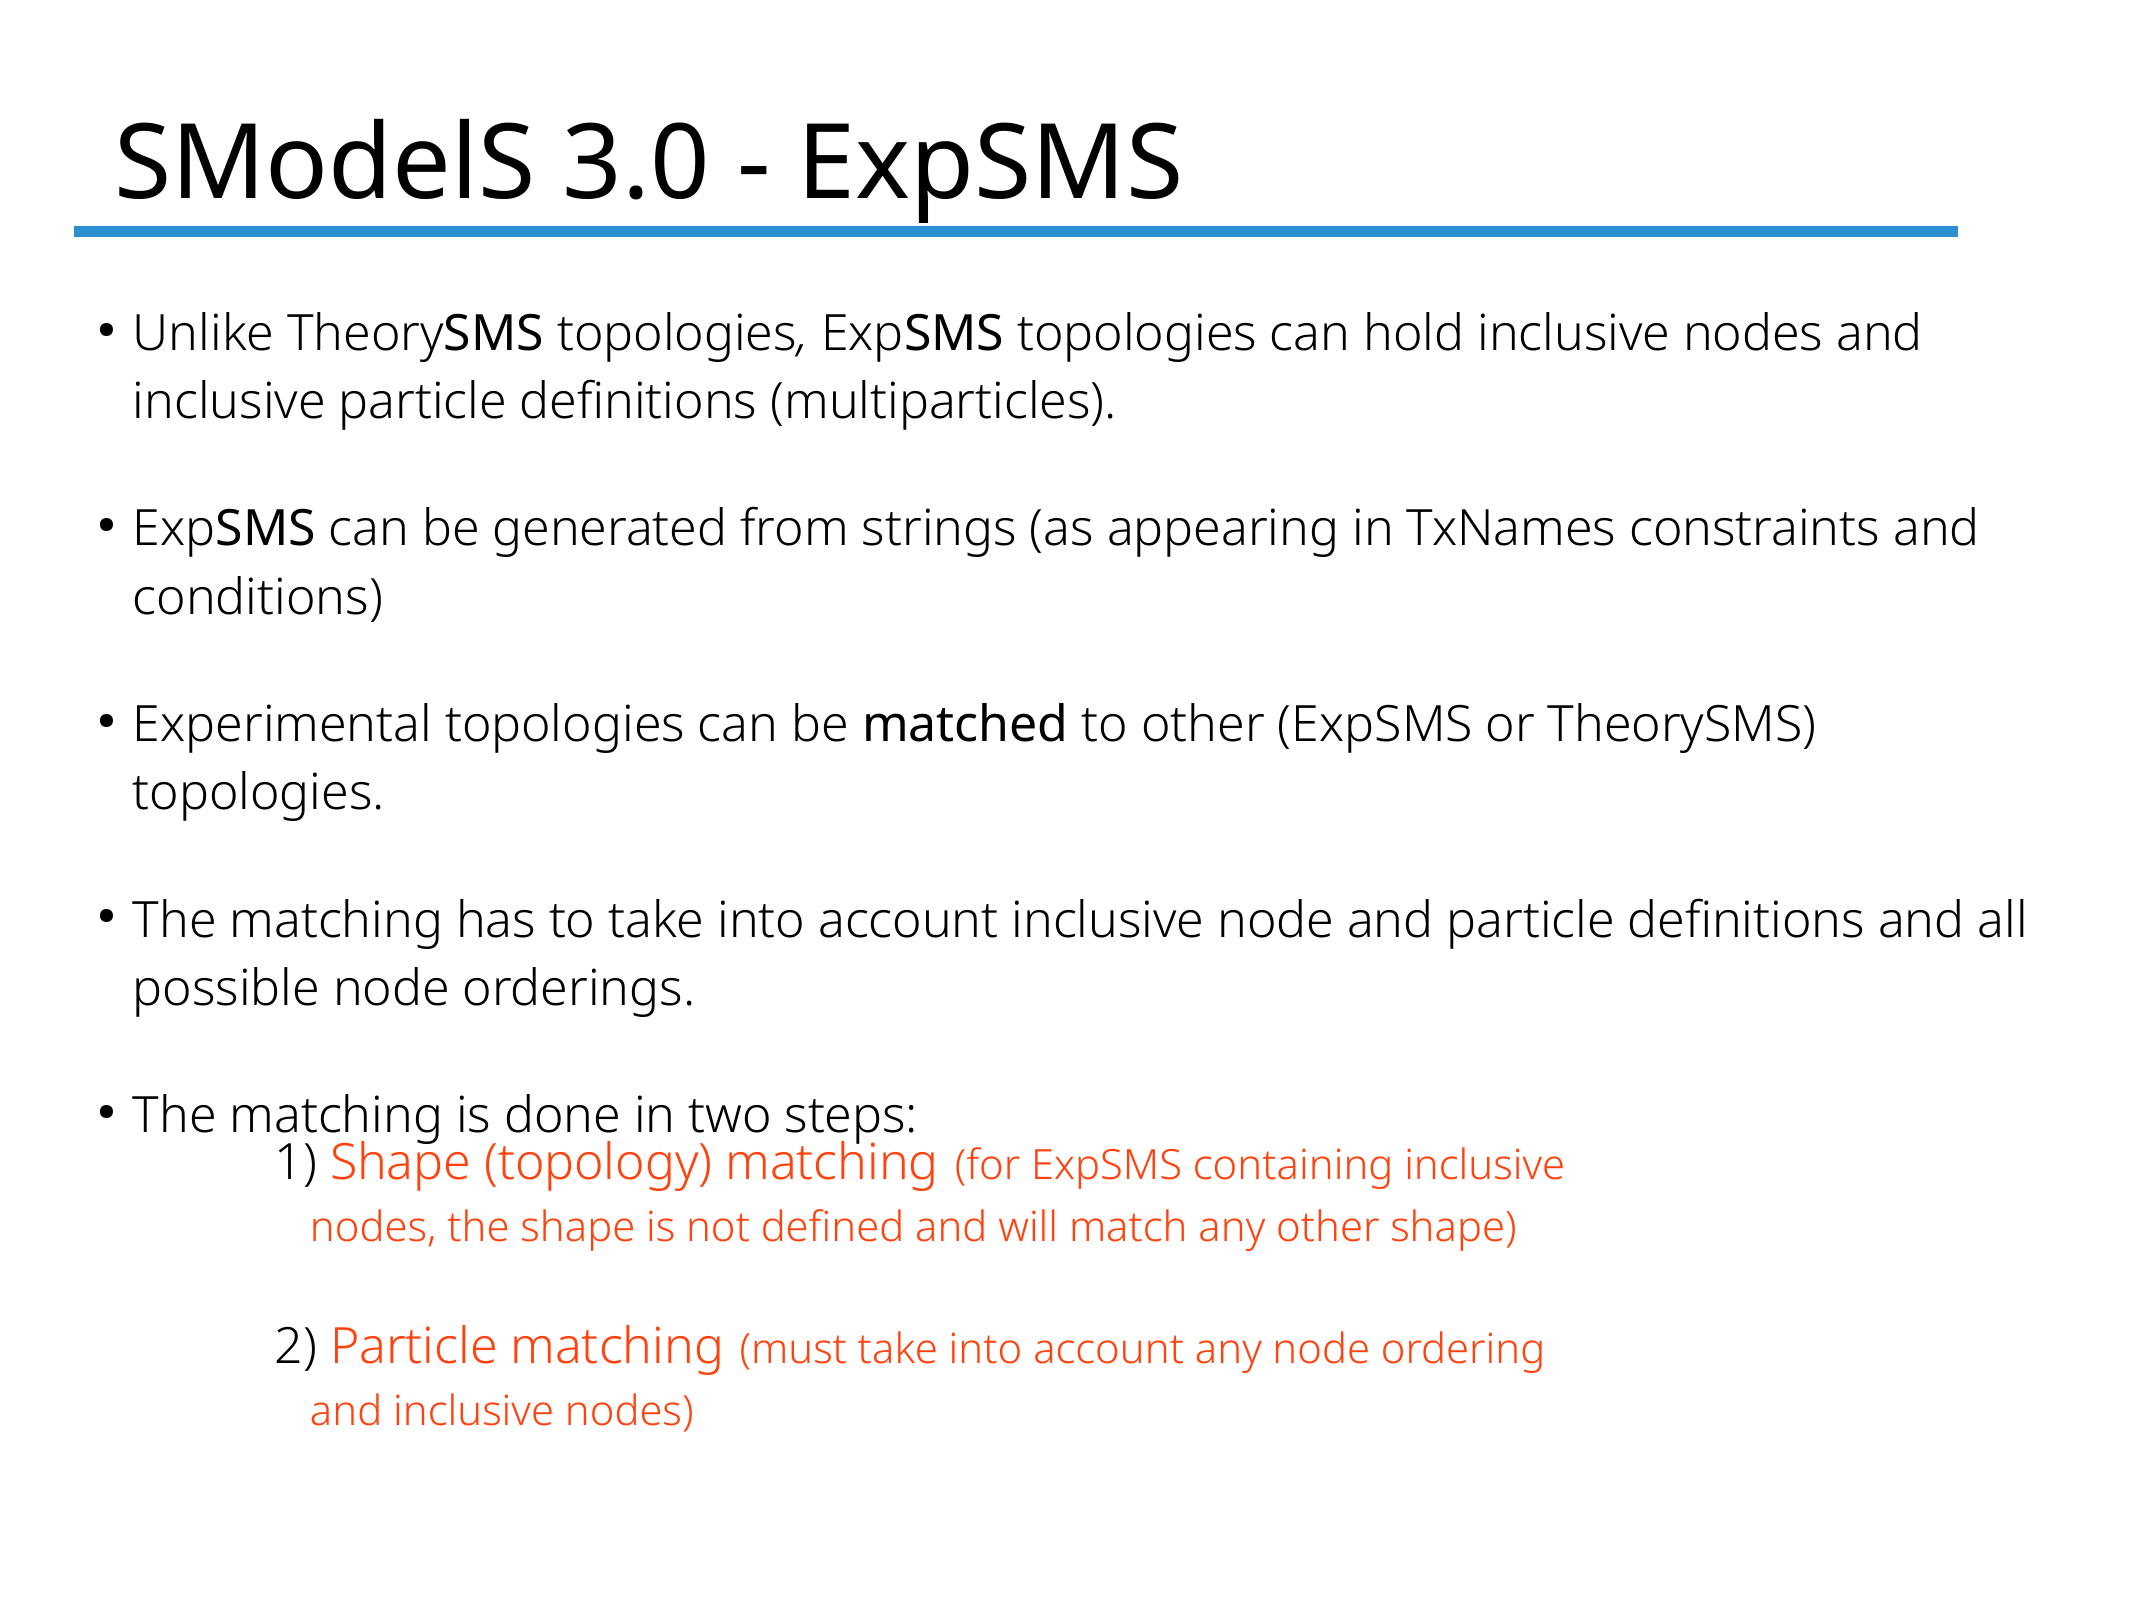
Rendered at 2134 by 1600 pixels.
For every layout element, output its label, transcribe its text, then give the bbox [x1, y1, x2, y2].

text_box Shape (topology) matching (for ExpSMS containing inclusive nodes, the shape is not defined and will match any other shape) Particle matching (must take into account any node ordering and inclusive nodes) [259, 1110, 1634, 1486]
text_box Unlike TheorySMS topologies, ExpSMS topologies can hold inclusive nodes and inclusive particle definitions (multiparticles). ExpSMS can be generated from strings (as appearing in TxNames constraints and conditions) Experimental topologies can be matched to other (ExpSMS or TheorySMS) topologies. The matching has to take into account inclusive node and particle definitions and all possible node orderings. The matching is done in two steps: [82, 289, 2079, 1099]
text_box SModelS 3.0 - ExpSMS [90, 70, 1208, 243]
